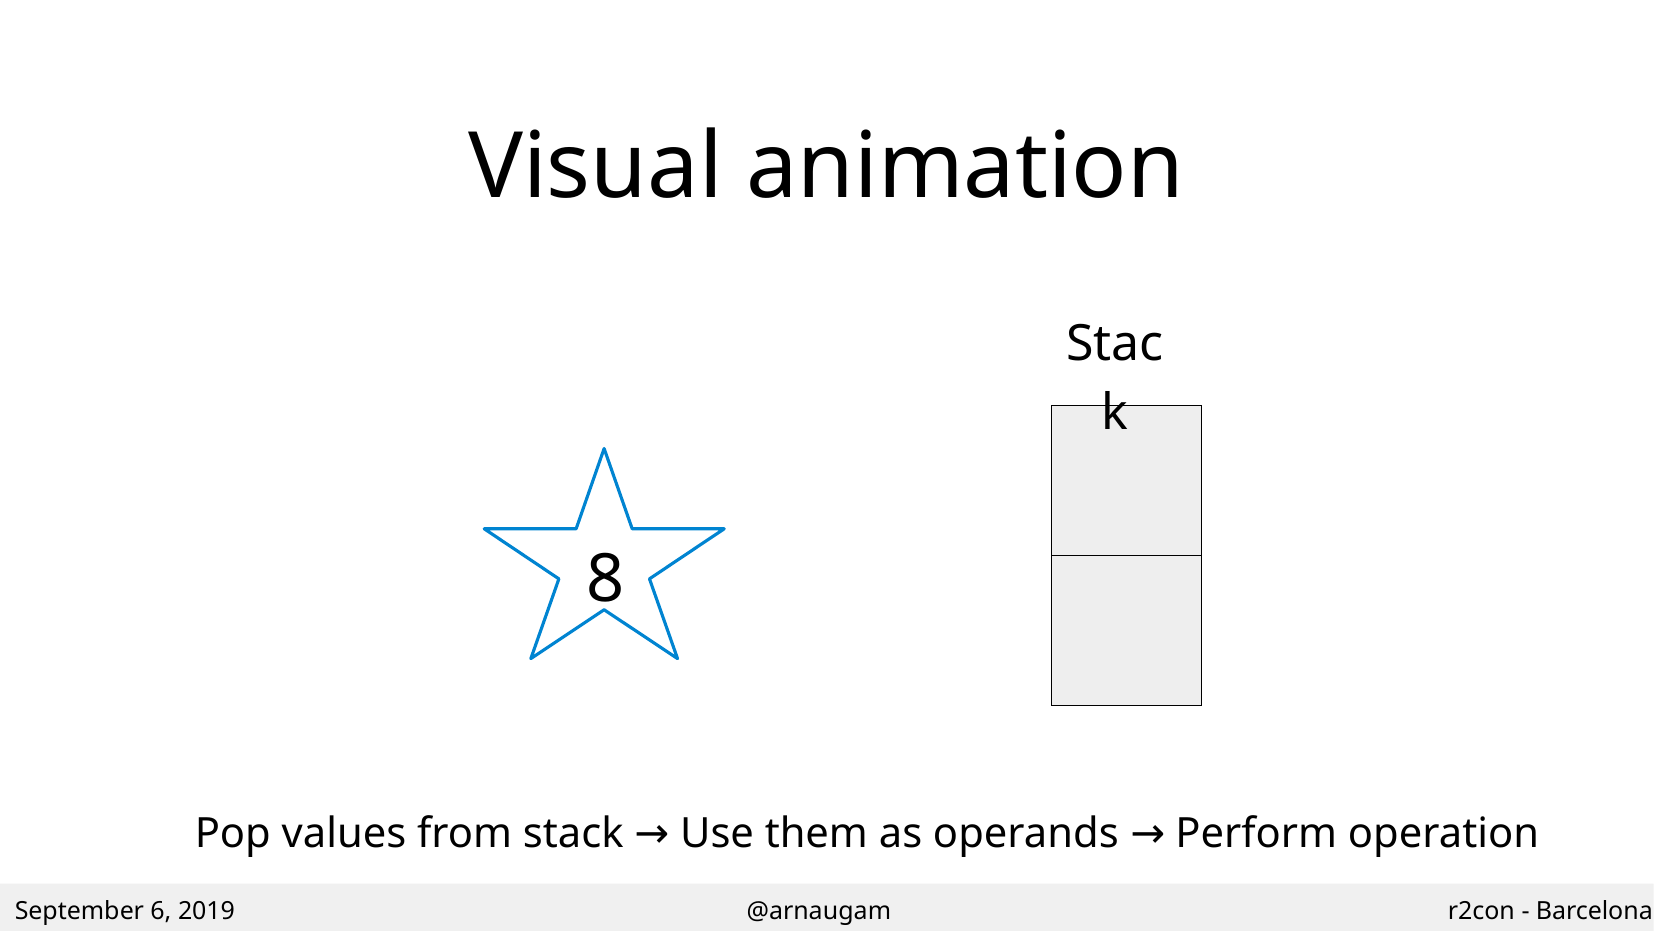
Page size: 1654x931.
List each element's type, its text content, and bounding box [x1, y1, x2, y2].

title Visual animation [82, 84, 1571, 240]
text_box [484, 448, 725, 659]
text_box 8 [571, 522, 578, 528]
text_box Pop values from stack → Use them as operands → Perform operation [180, 795, 1468, 852]
text_box 8 [594, 611, 615, 618]
text_box [1051, 405, 1202, 706]
text_box [1109, 405, 1118, 415]
text_box 8 [650, 572, 662, 611]
text_box 8 [631, 522, 662, 528]
text_box Stack [1051, 300, 1202, 375]
